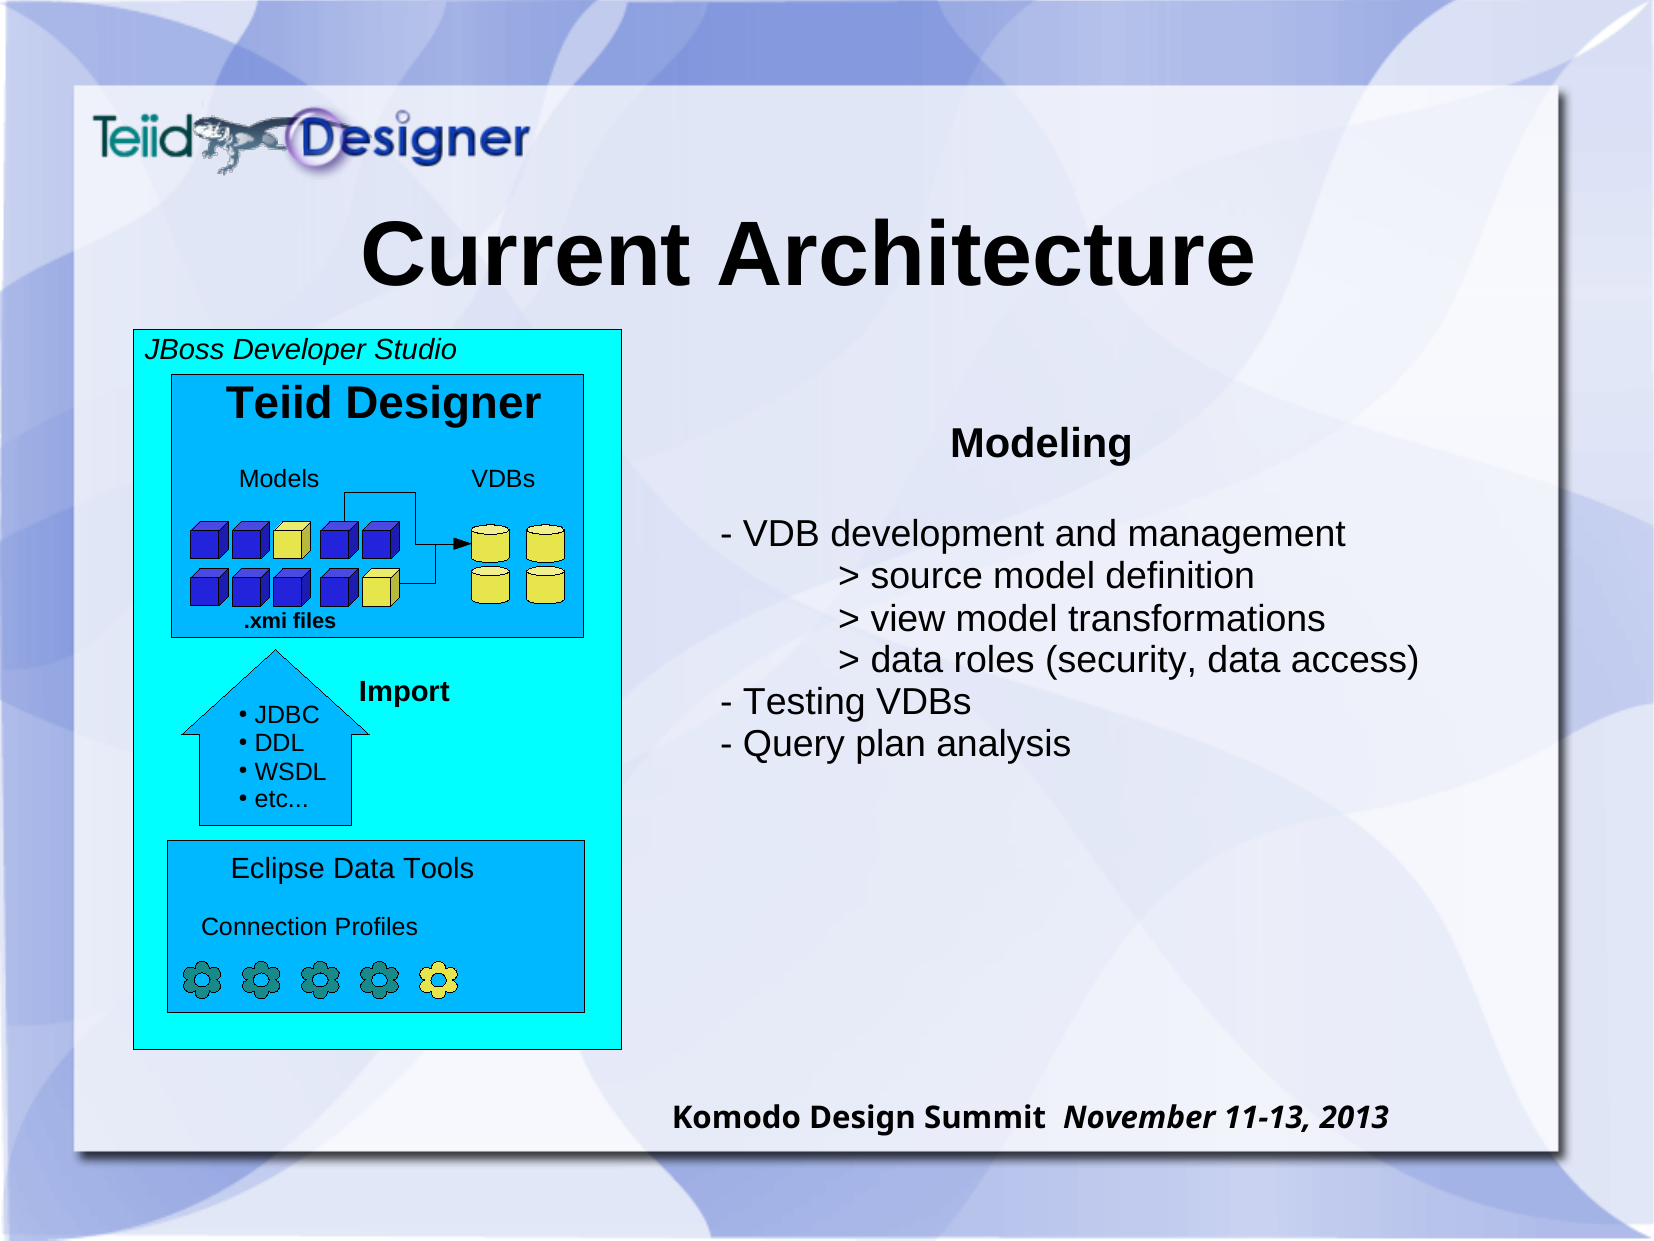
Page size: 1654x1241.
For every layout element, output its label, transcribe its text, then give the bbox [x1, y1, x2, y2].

text_box Models [238, 464, 320, 493]
text_box JBoss Developer Studio [144, 333, 458, 367]
title Current Architecture [82, 202, 1536, 306]
text_box Modeling - VDB development and management > source model definition > view model transformations > data roles (security, data access) - Testing VDBs - Query plan analysis [720, 420, 1516, 869]
text_box [133, 329, 622, 1050]
text_box Import [359, 674, 451, 708]
text_box Connection Profiles [201, 912, 419, 941]
picture [0, 0, 1654, 1241]
text_box Eclipse Data Tools [230, 852, 476, 886]
text_box VDBs [471, 464, 536, 493]
text_box JDBC DDL WSDL etc... [238, 701, 327, 814]
text_box Teiid Designer [225, 377, 585, 429]
text_box .xmi files [243, 609, 349, 638]
